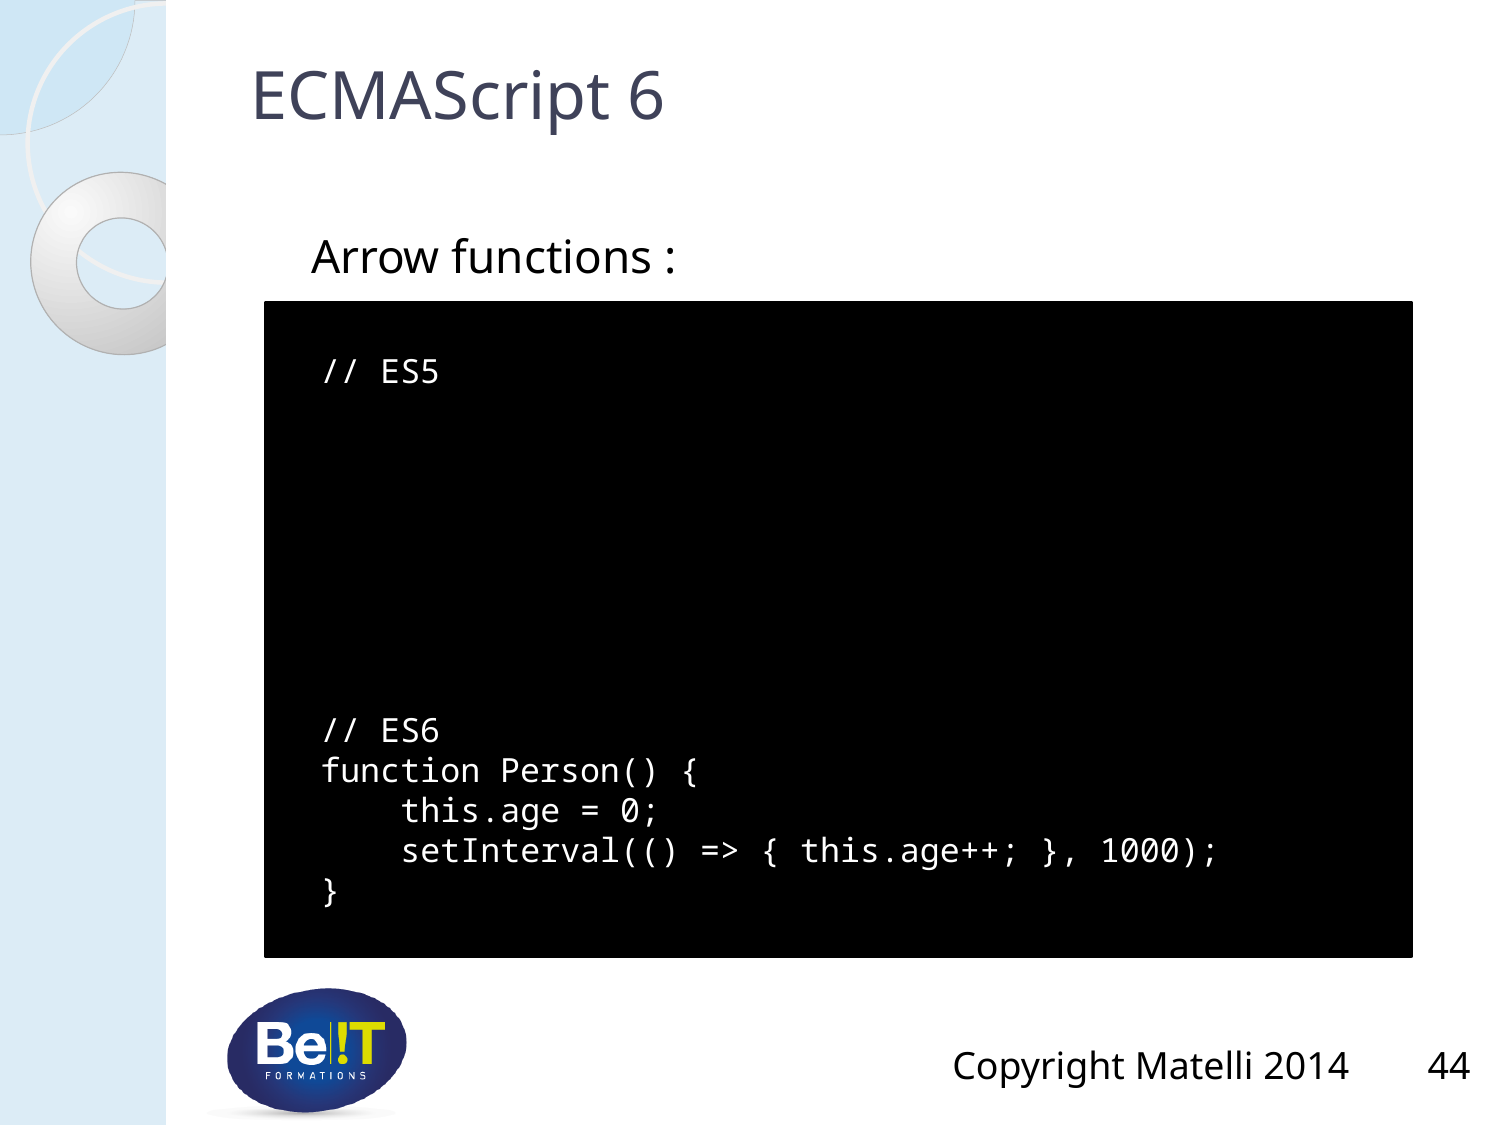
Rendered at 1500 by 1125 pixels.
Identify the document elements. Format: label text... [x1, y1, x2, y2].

list Arrow functions : [230, 219, 1461, 1008]
footer Copyright Matelli 2014 [937, 1034, 1413, 1113]
slide_number <numéro> [1413, 1034, 1488, 1113]
text_box // ES5 function Person() { this.age = 0; setInterval(function growUp() { this.age++; }.bind(this), 1000); } // ES6 function Person() { this.age = 0; setInterval(() => { this.age++; }, 1000); } [265, 302, 1412, 957]
title ECMAScript 6 [235, 45, 1466, 233]
picture [171, 977, 442, 1125]
